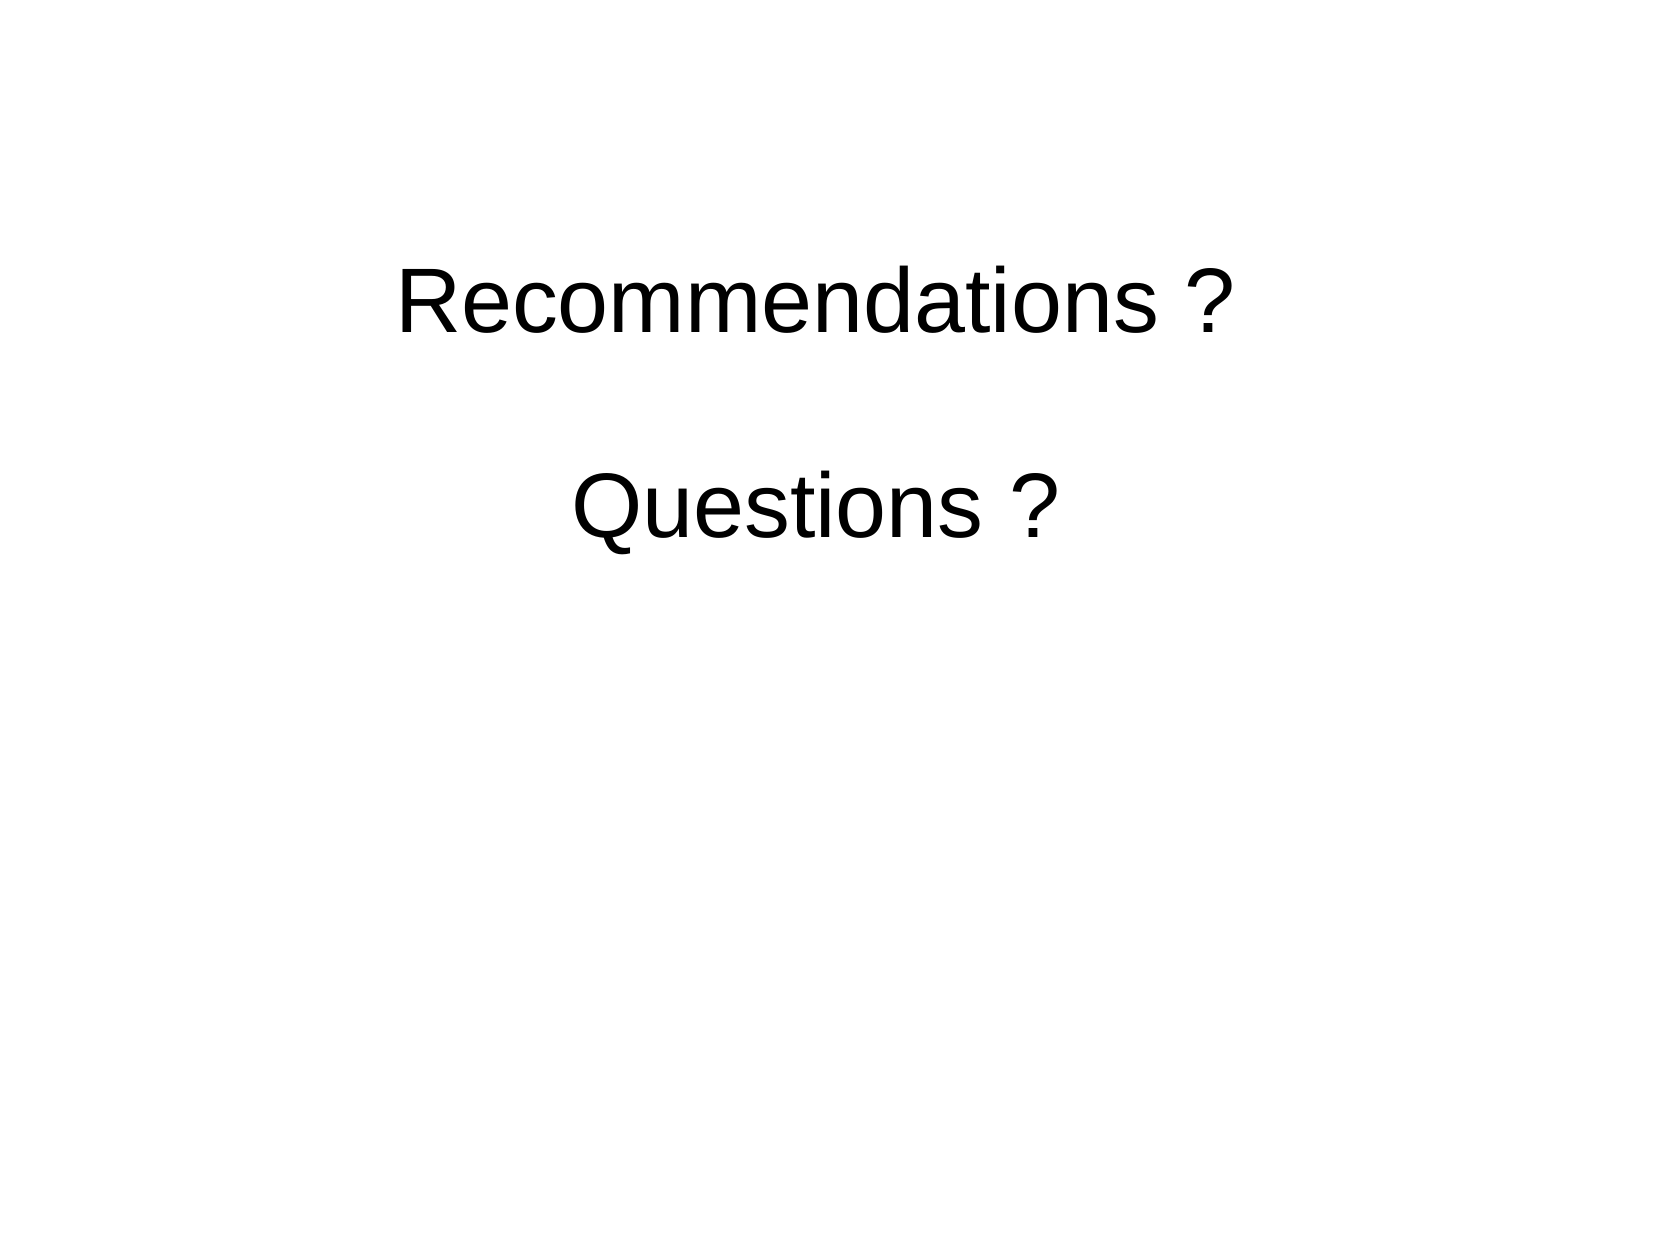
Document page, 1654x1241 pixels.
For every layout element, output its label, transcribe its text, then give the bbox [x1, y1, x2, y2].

title Recommendations ? Questions ? [71, 249, 1561, 558]
